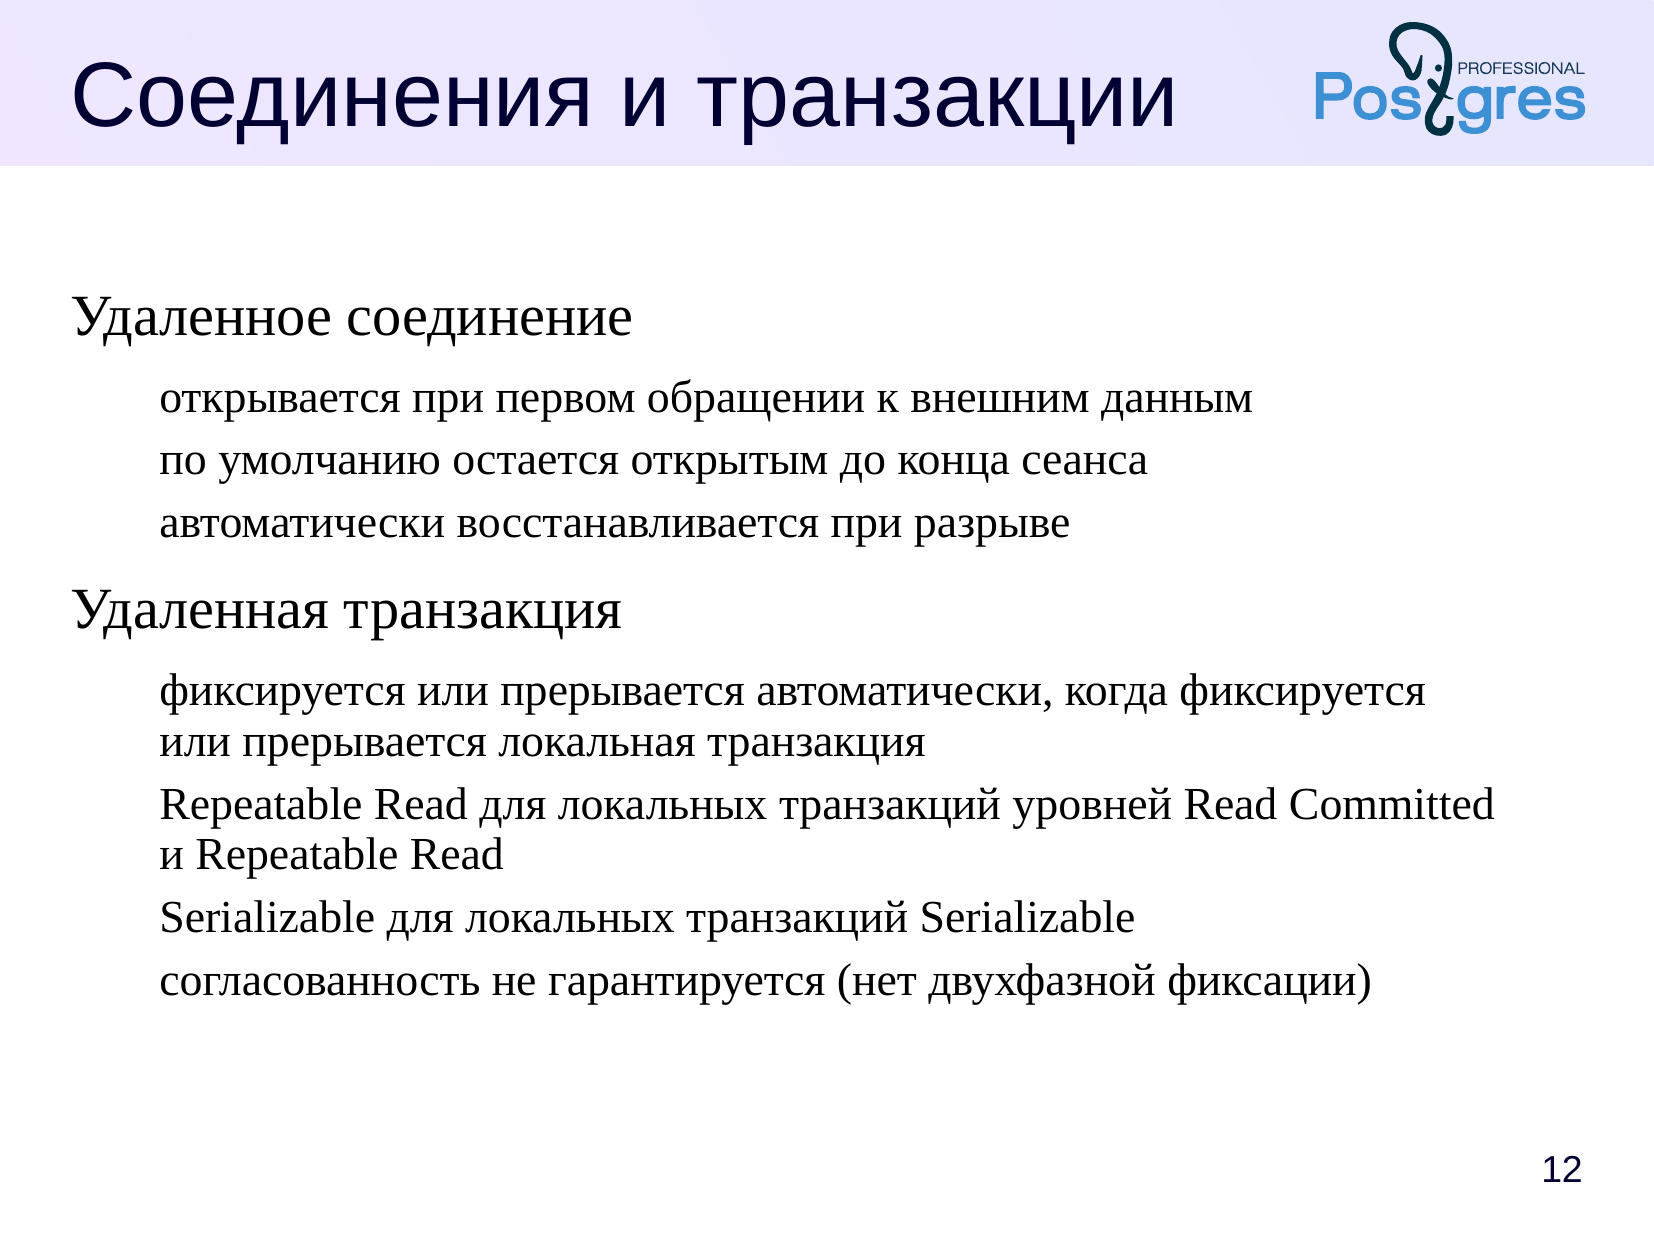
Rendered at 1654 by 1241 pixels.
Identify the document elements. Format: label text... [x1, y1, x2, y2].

title Соединения и транзакции [70, 43, 1276, 147]
list Удаленное соединение открывается при первом обращении к внешним данным по умолчанию остается открытым до конца сеанса автоматически восстанавливается при разрыве Удаленная транзакция фиксируется или прерывается автоматически, когда фиксируется или прерывается локальная транзакция Repeatable Read для локальных транзакций уровней Read Committed и Repeatable Read Serializable для локальных транзакций Serializable согласованность не гарантируется (нет двухфазной фиксации) [70, 283, 1583, 1096]
